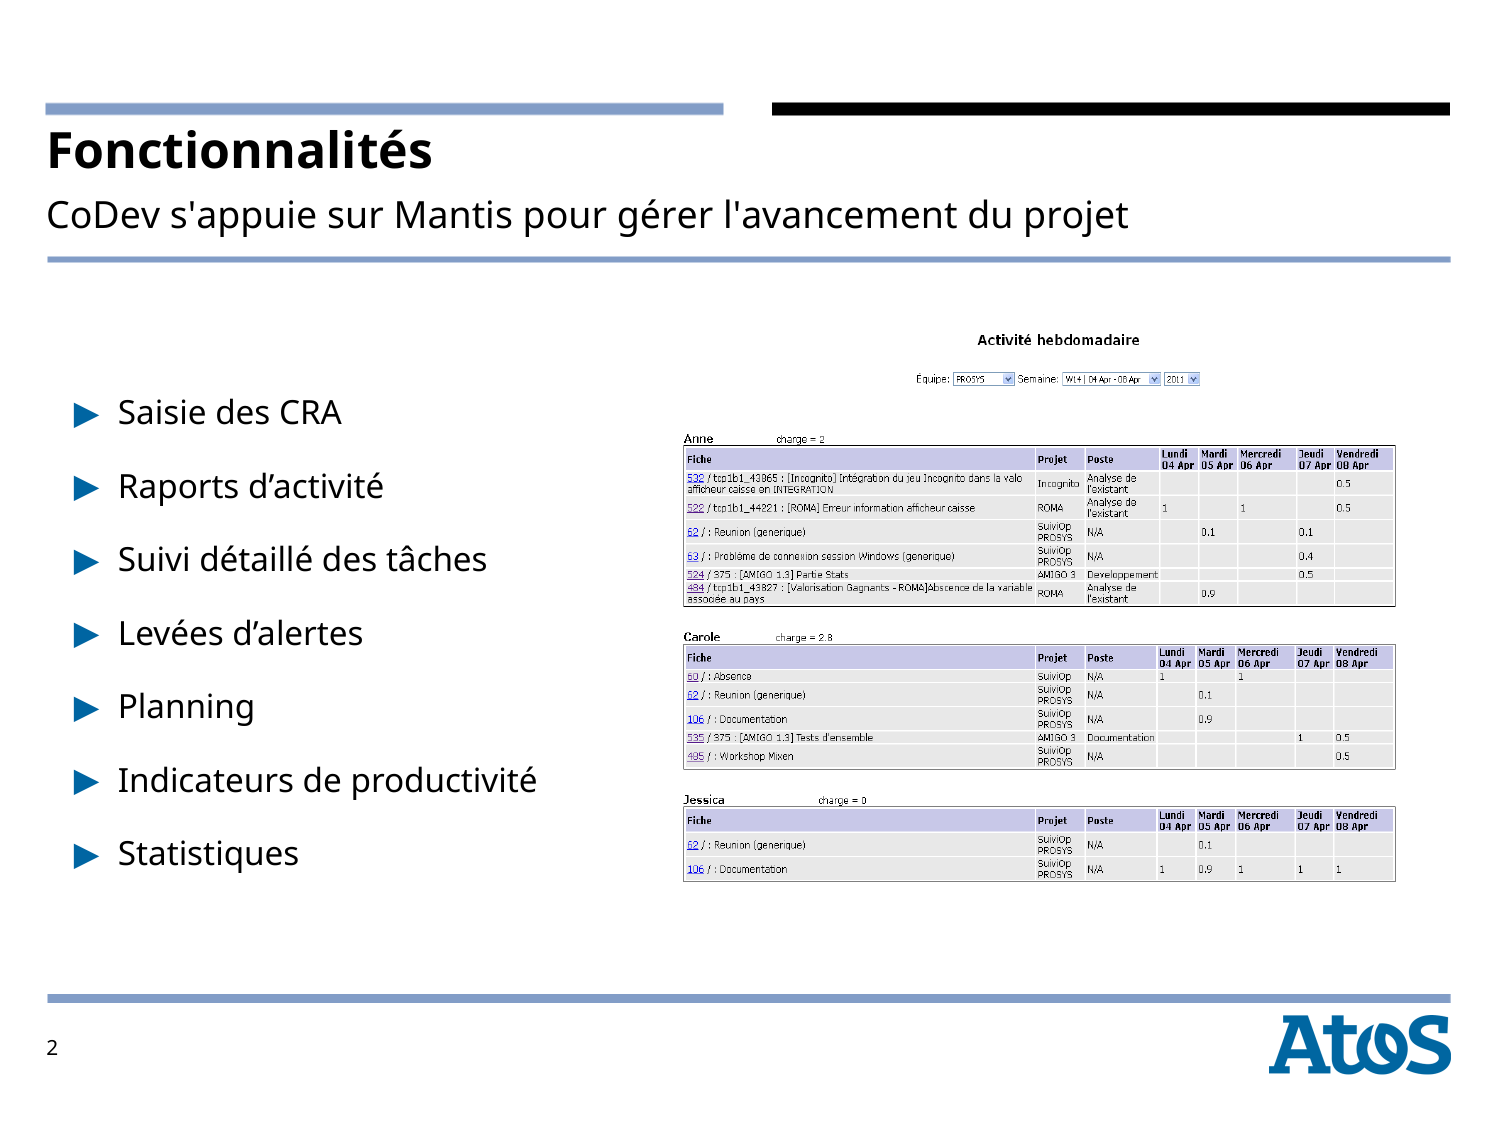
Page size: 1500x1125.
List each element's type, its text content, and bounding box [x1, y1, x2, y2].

picture [0, 0, 1500, 1125]
title Fonctionnalités [31, 110, 1456, 183]
list Saisie des CRA Raports d’activité Suivi détaillé des tâches Levées d’alertes Planning Indicateurs de productivité Statistiques [59, 383, 650, 886]
text_box CoDev s'appuie sur Mantis pour gérer l'avancement du projet [31, 183, 1456, 243]
